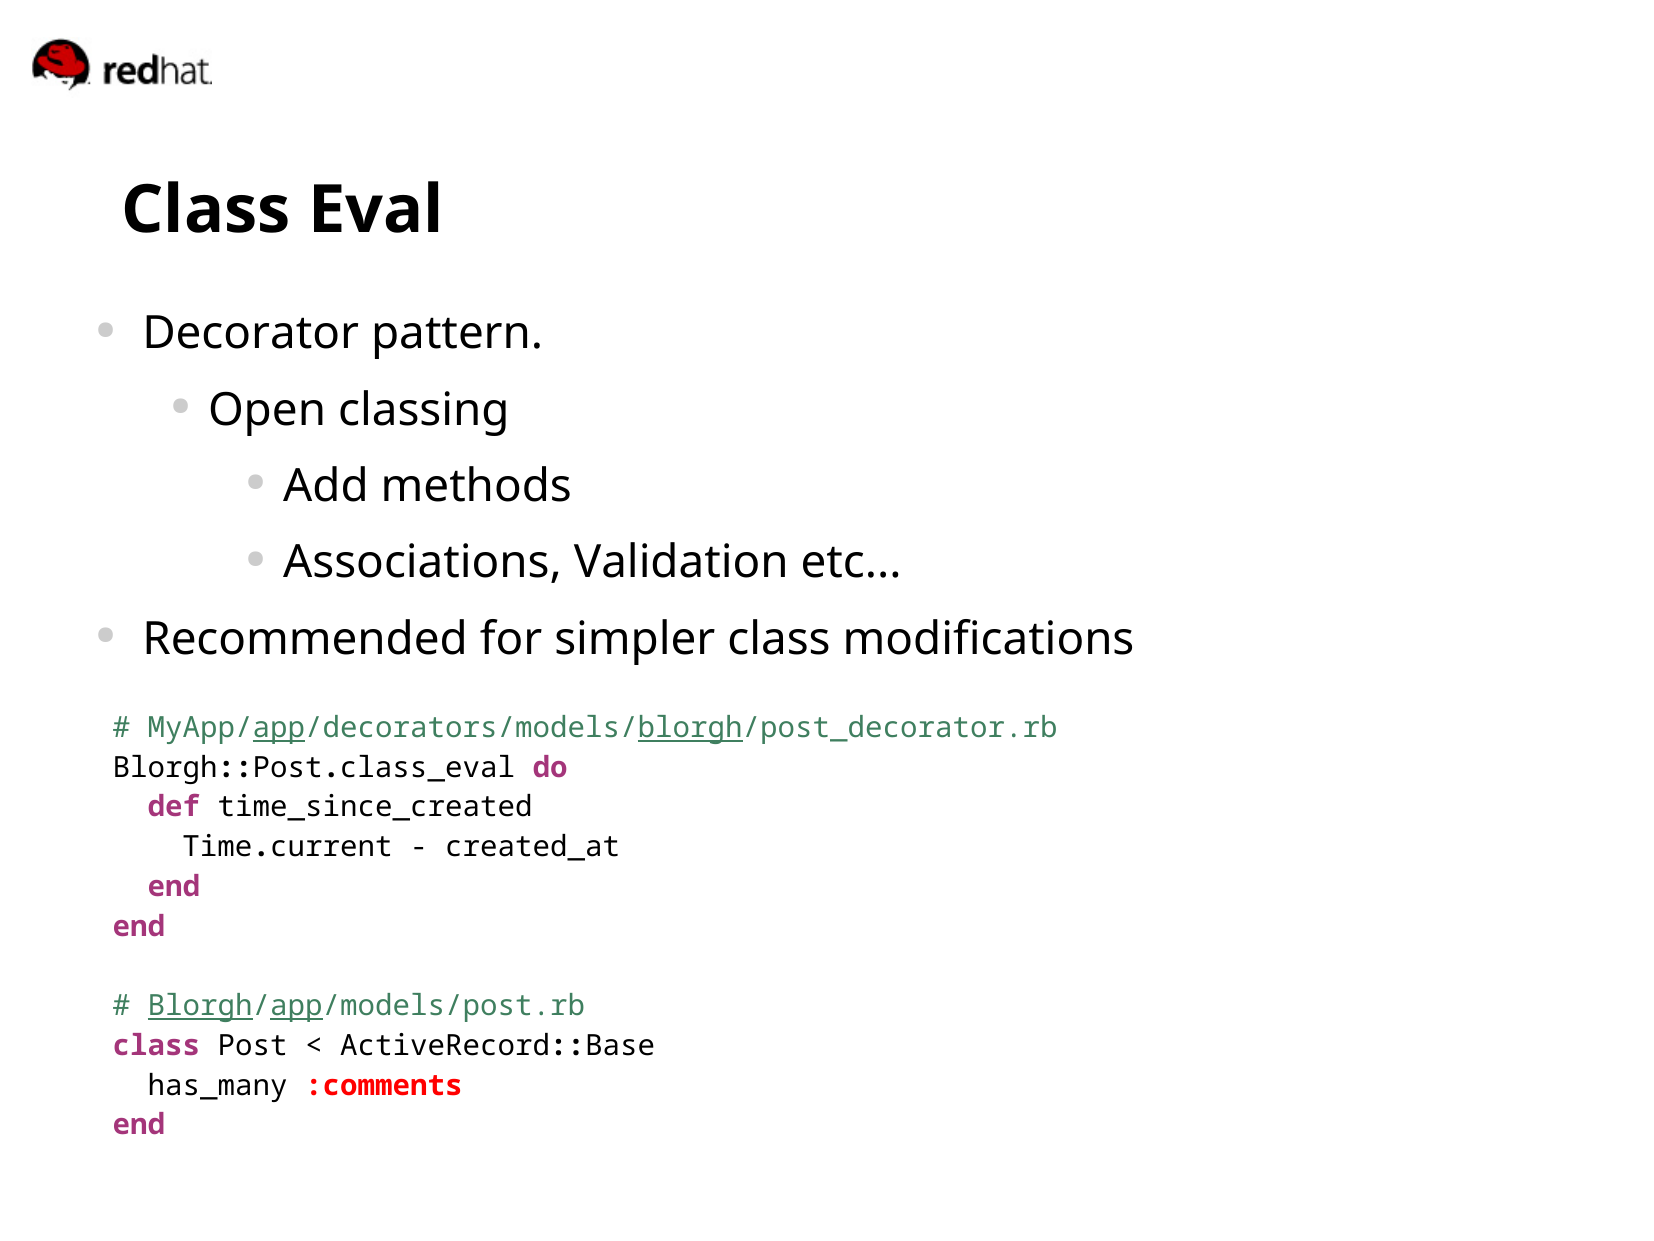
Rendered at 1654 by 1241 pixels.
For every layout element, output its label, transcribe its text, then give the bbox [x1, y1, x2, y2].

text_box # MyApp/app/decorators/models/blorgh/post_decorator.rb Blorgh::Post.class_eval do def time_since_created Time.current - created_at end end # Blorgh/app/models/post.rb class Post < ActiveRecord::Base has_many :comments end [112, 706, 1163, 1084]
picture [31, 37, 212, 98]
text_box Decorator pattern. Open classing Add methods Associations, Validation etc... Recommended for simpler class modifications [20, 300, 1613, 622]
title Class Eval [121, 102, 1534, 300]
